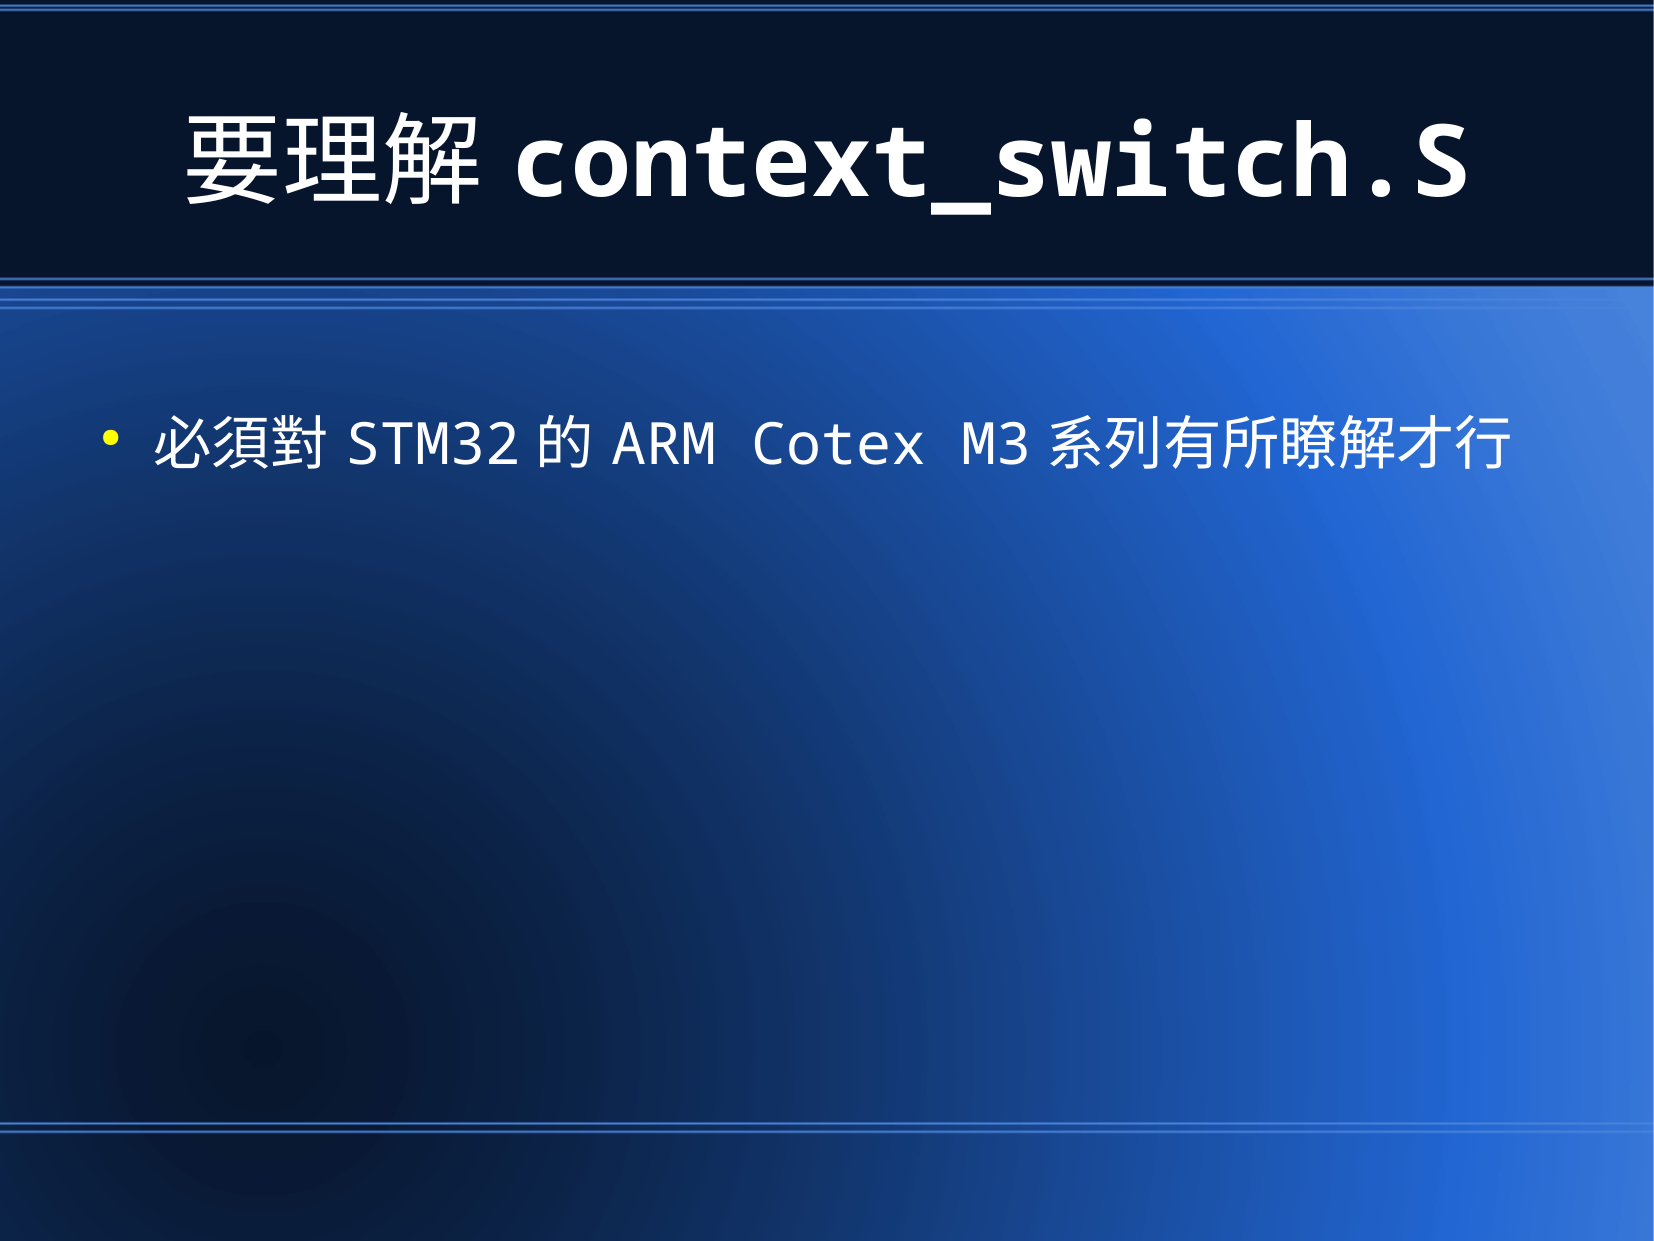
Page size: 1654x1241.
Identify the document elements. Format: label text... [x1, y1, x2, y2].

title 要理解context_switch.S [82, 49, 1571, 257]
list 必須對STM32的ARM Cotex M3系列有所瞭解才行 [82, 355, 1571, 1241]
picture [0, 0, 1654, 1241]
